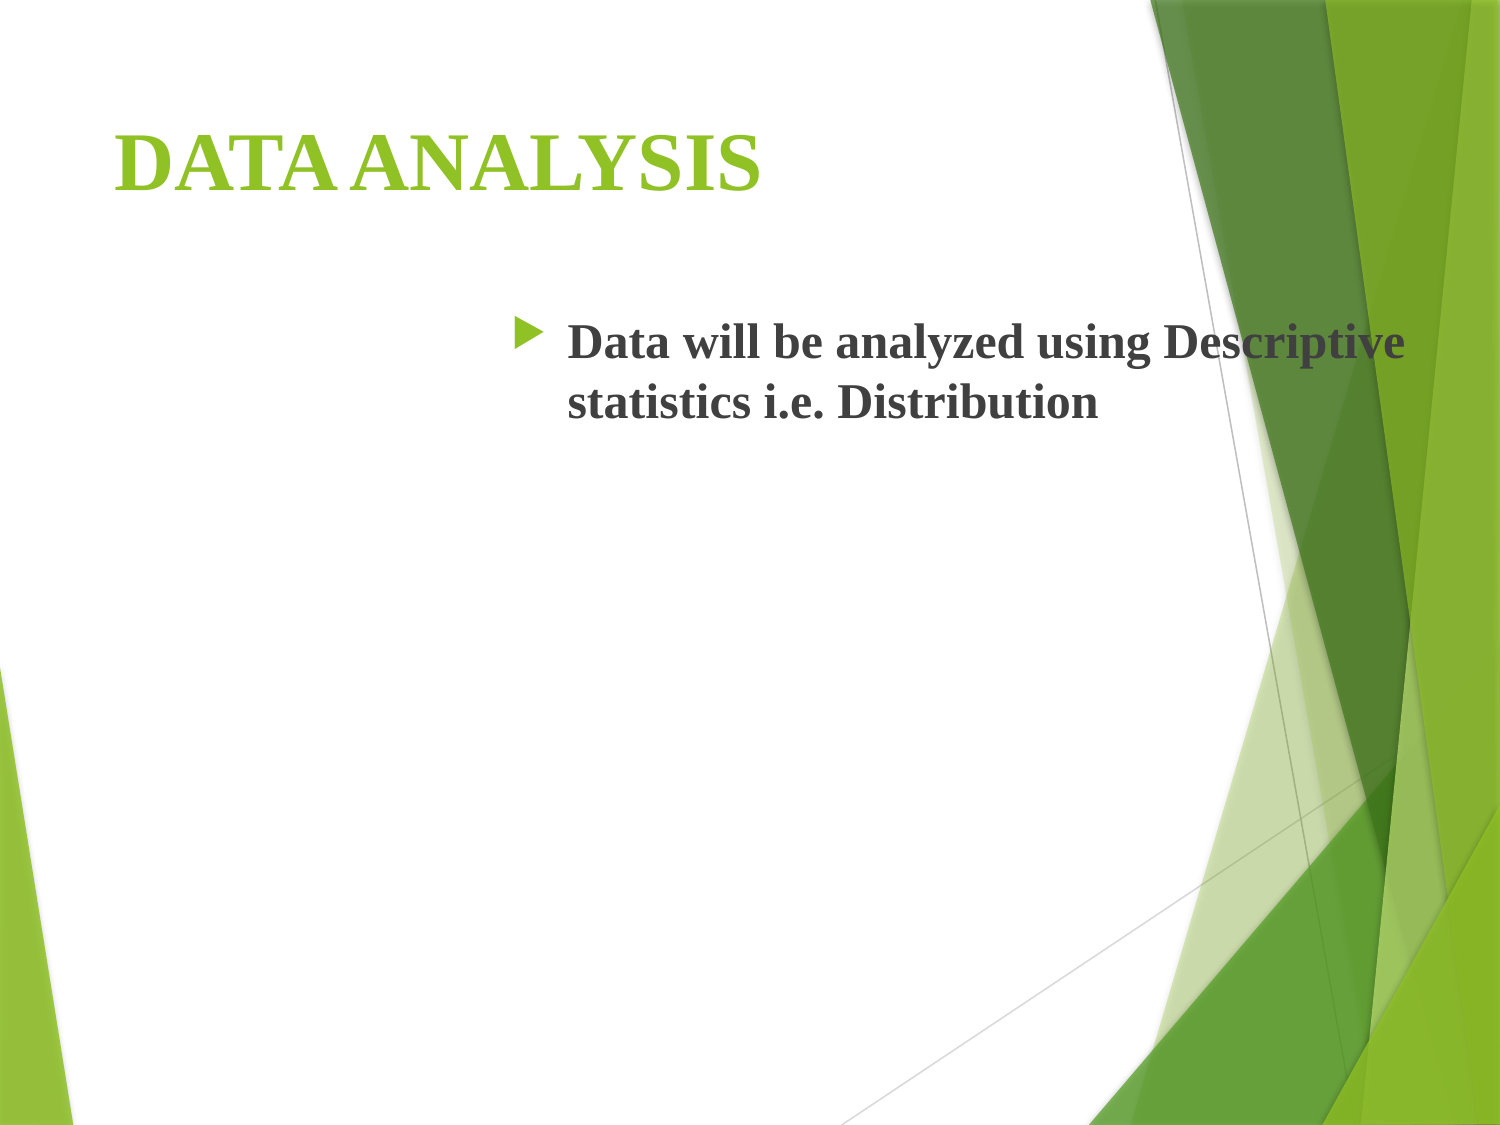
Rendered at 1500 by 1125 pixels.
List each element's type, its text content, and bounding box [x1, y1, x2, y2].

list Data will be analyzed using Descriptive statistics i.e. Distribution [496, 300, 1500, 938]
title DATA ANALYSIS [99, 99, 1142, 317]
